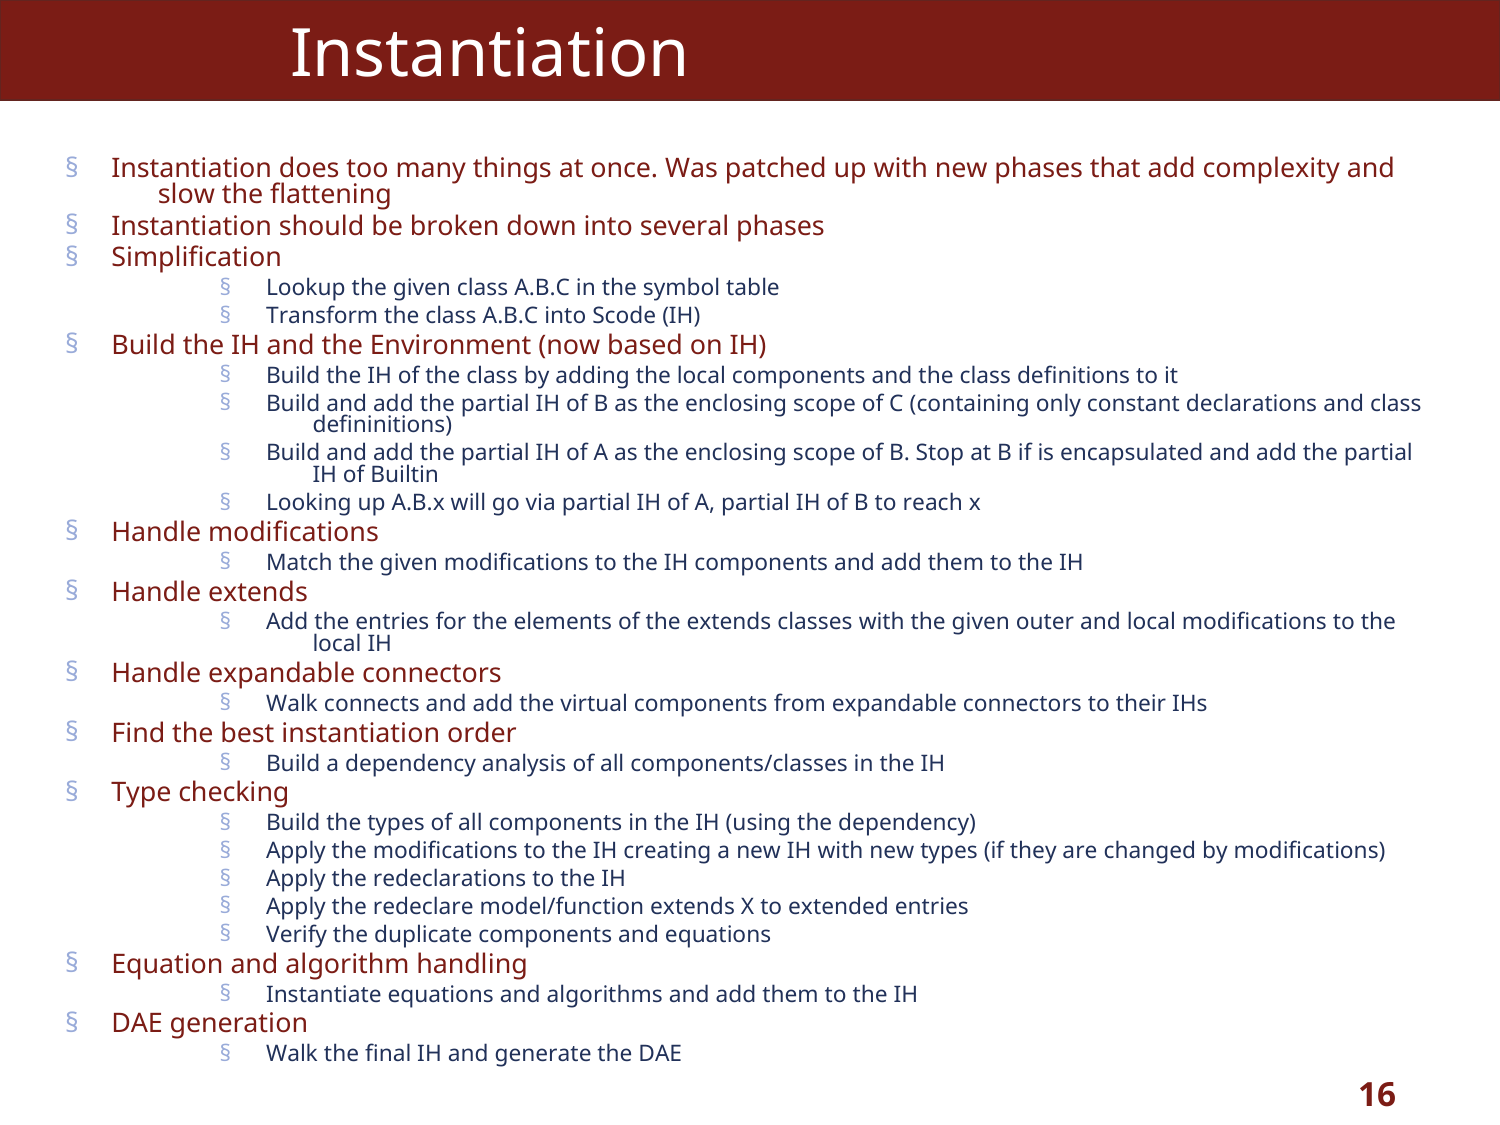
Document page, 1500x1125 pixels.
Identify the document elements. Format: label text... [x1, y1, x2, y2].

text_box 16 [1342, 1065, 1493, 1116]
title Instantiation [275, 0, 1500, 100]
list Instantiation does too many things at once. Was patched up with new phases that add complexity and slow the flattening Instantiation should be broken down into several phases Simplification Lookup the given class A.B.C in the symbol table Transform the class A.B.C into Scode (IH) Build the IH and the Environment (now based on IH) Build the IH of the class by adding the local components and the class definitions to it Build and add the partial IH of B as the enclosing scope of C (containing only constant declarations and class defininitions) Build and add the partial IH of A as the enclosing scope of B. Stop at B if is encapsulated and add the partial IH of Builtin Looking up A.B.x will go via partial IH of A, partial IH of B to reach x Handle modifications Match the given modifications to the IH components and add them to the IH Handle extends Add the entries for the elements of the extends classes with the given outer and local modifications to the local IH Handle expandable connectors Walk connects and add the virtual components from expandable connectors to their IHs Find the best instantiation order Build a dependency analysis of all components/classes in the IH Type checking Build the types of all components in the IH (using the dependency) Apply the modifications to the IH creating a new IH with new types (if they are changed by modifications) Apply the redeclarations to the IH Apply the redeclare model/function extends X to extended entries Verify the duplicate components and equations Equation and algorithm handling Instantiate equations and algorithms and add them to the IH DAE generation Walk the final IH and generate the DAE [50, 149, 1451, 1075]
